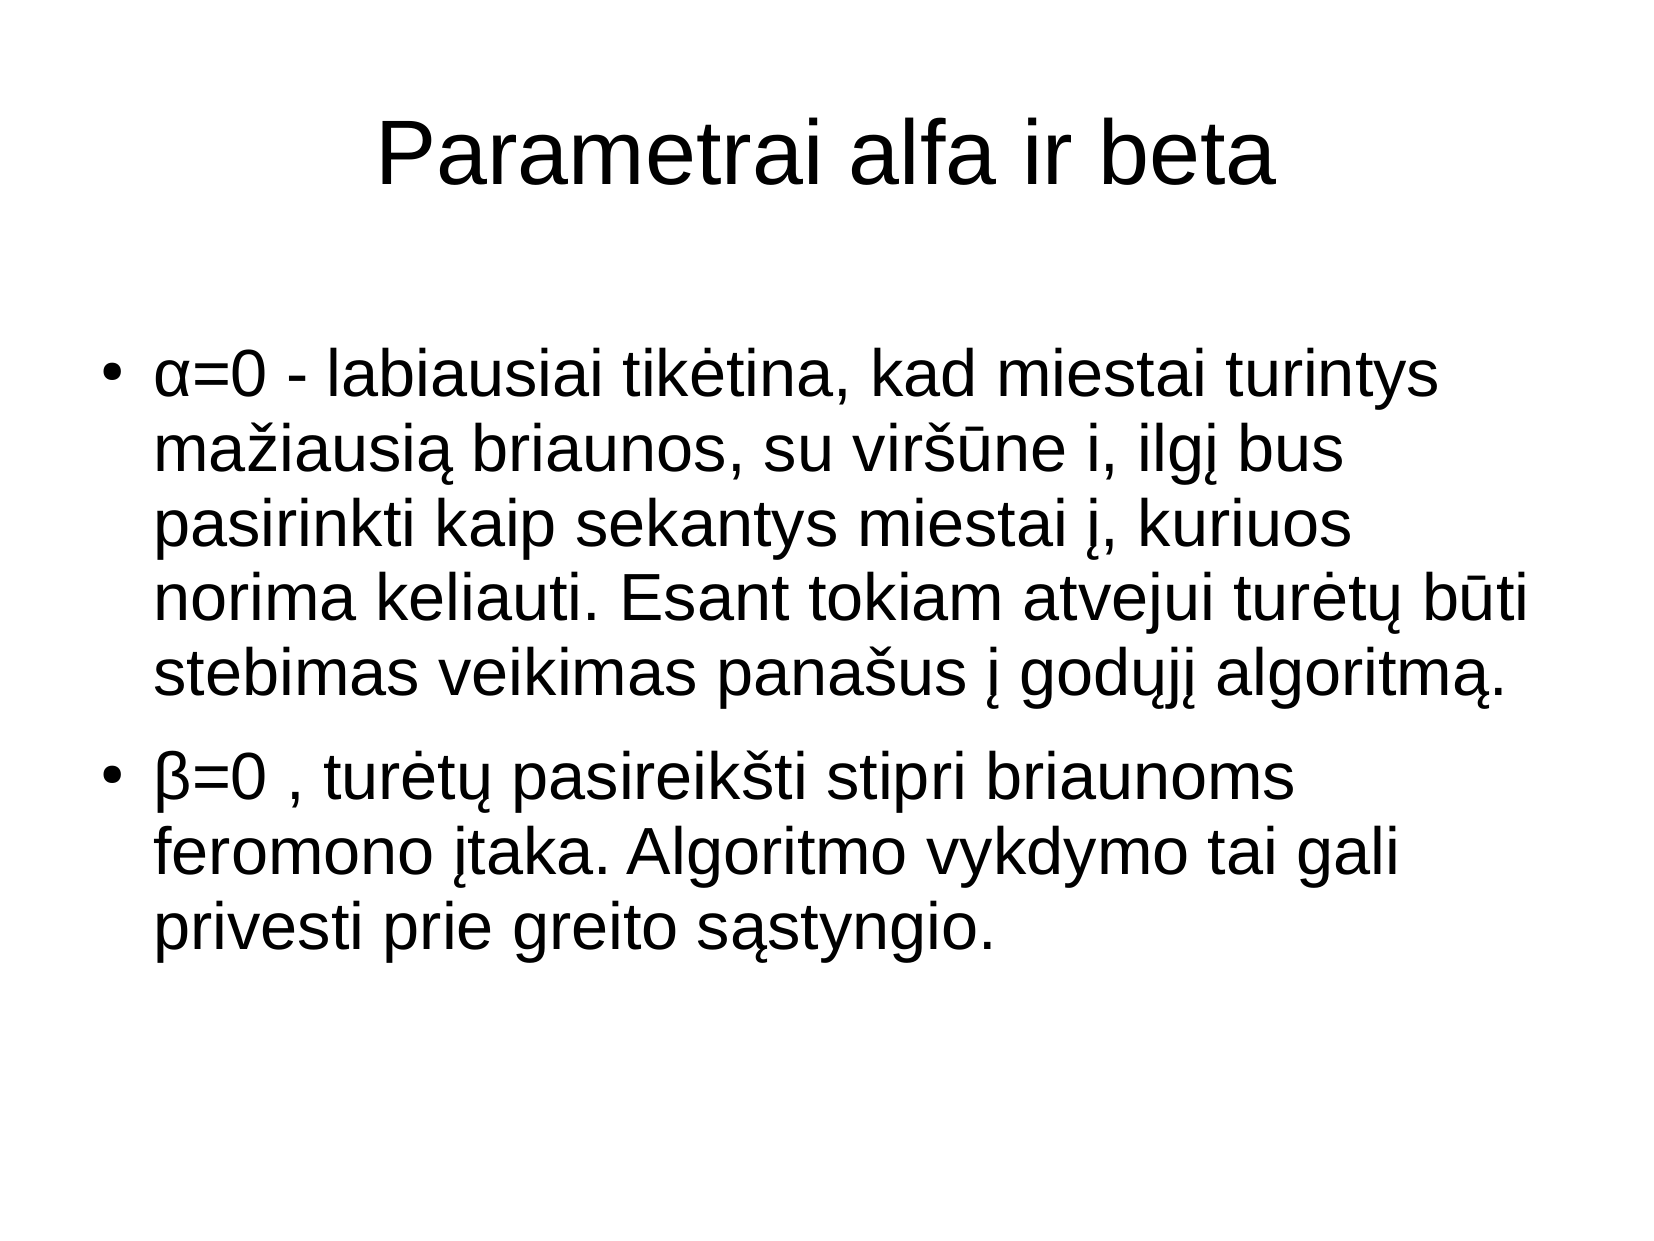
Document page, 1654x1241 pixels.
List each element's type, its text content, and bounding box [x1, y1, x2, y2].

list α=0 - labiausiai tikėtina, kad miestai turintys mažiausią briaunos, su viršūne i, ilgį bus pasirinkti kaip sekantys miestai į, kuriuos norima keliauti. Esant tokiam atvejui turėtų būti stebimas veikimas panašus į godųjį algoritmą. β=0 , turėtų pasireikšti stipri briaunoms feromono įtaka. Algoritmo vykdymo tai gali privesti prie greito sąstyngio. [82, 290, 1571, 1010]
title Parametrai alfa ir beta [82, 49, 1571, 257]
